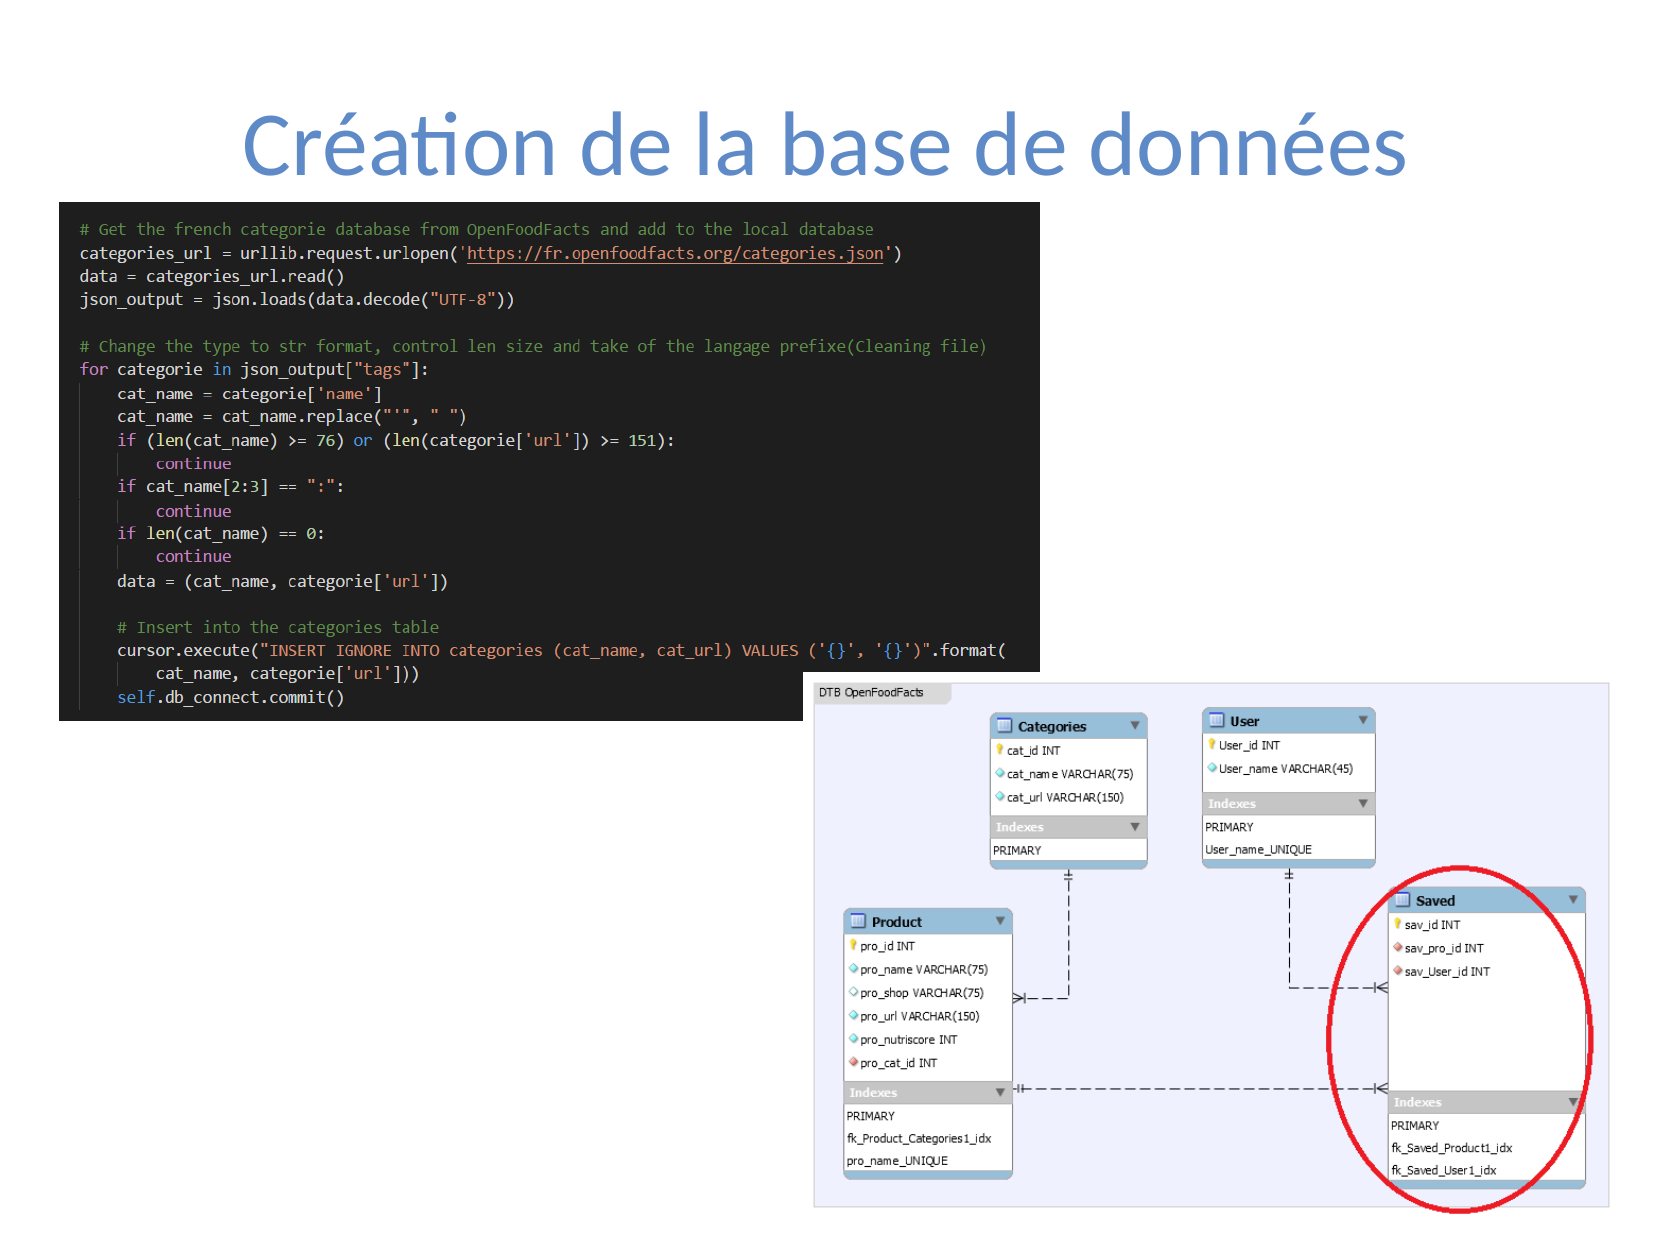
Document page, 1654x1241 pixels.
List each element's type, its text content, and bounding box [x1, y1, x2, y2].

picture [59, 202, 1619, 1217]
title Création de la base de données [82, 49, 1571, 257]
